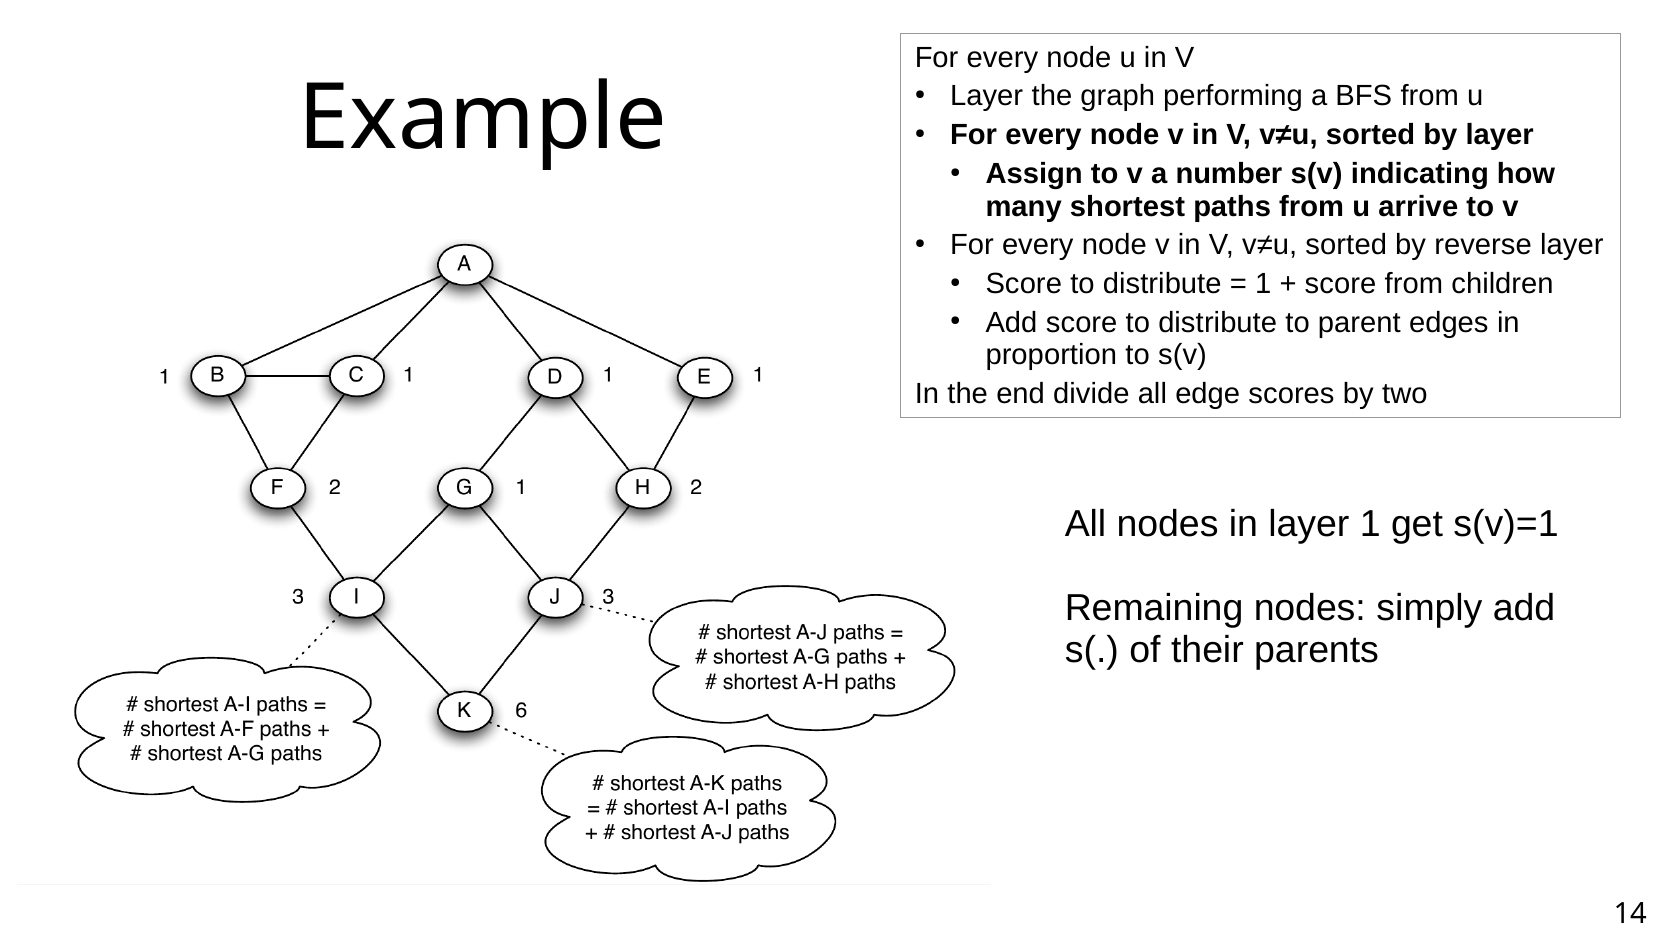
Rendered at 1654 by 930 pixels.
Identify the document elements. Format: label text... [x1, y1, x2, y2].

picture [901, 361, 991, 417]
text_box For every node u in V Layer the graph performing a BFS from u For every node v in V, v≠u, sorted by layer Assign to v a number s(v) indicating how many shortest paths from u arrive to v For every node v in V, v≠u, sorted by reverse layer Score to distribute = 1 + score from children Add score to distribute to parent edges in proportion to s(v) In the end divide all edge scores by two [900, 33, 1621, 361]
title Example [29, 1, 937, 225]
picture [17, 239, 991, 886]
text_box All nodes in layer 1 get s(v)=1 Remaining nodes: simply add s(.) of their parents [1050, 494, 1621, 661]
